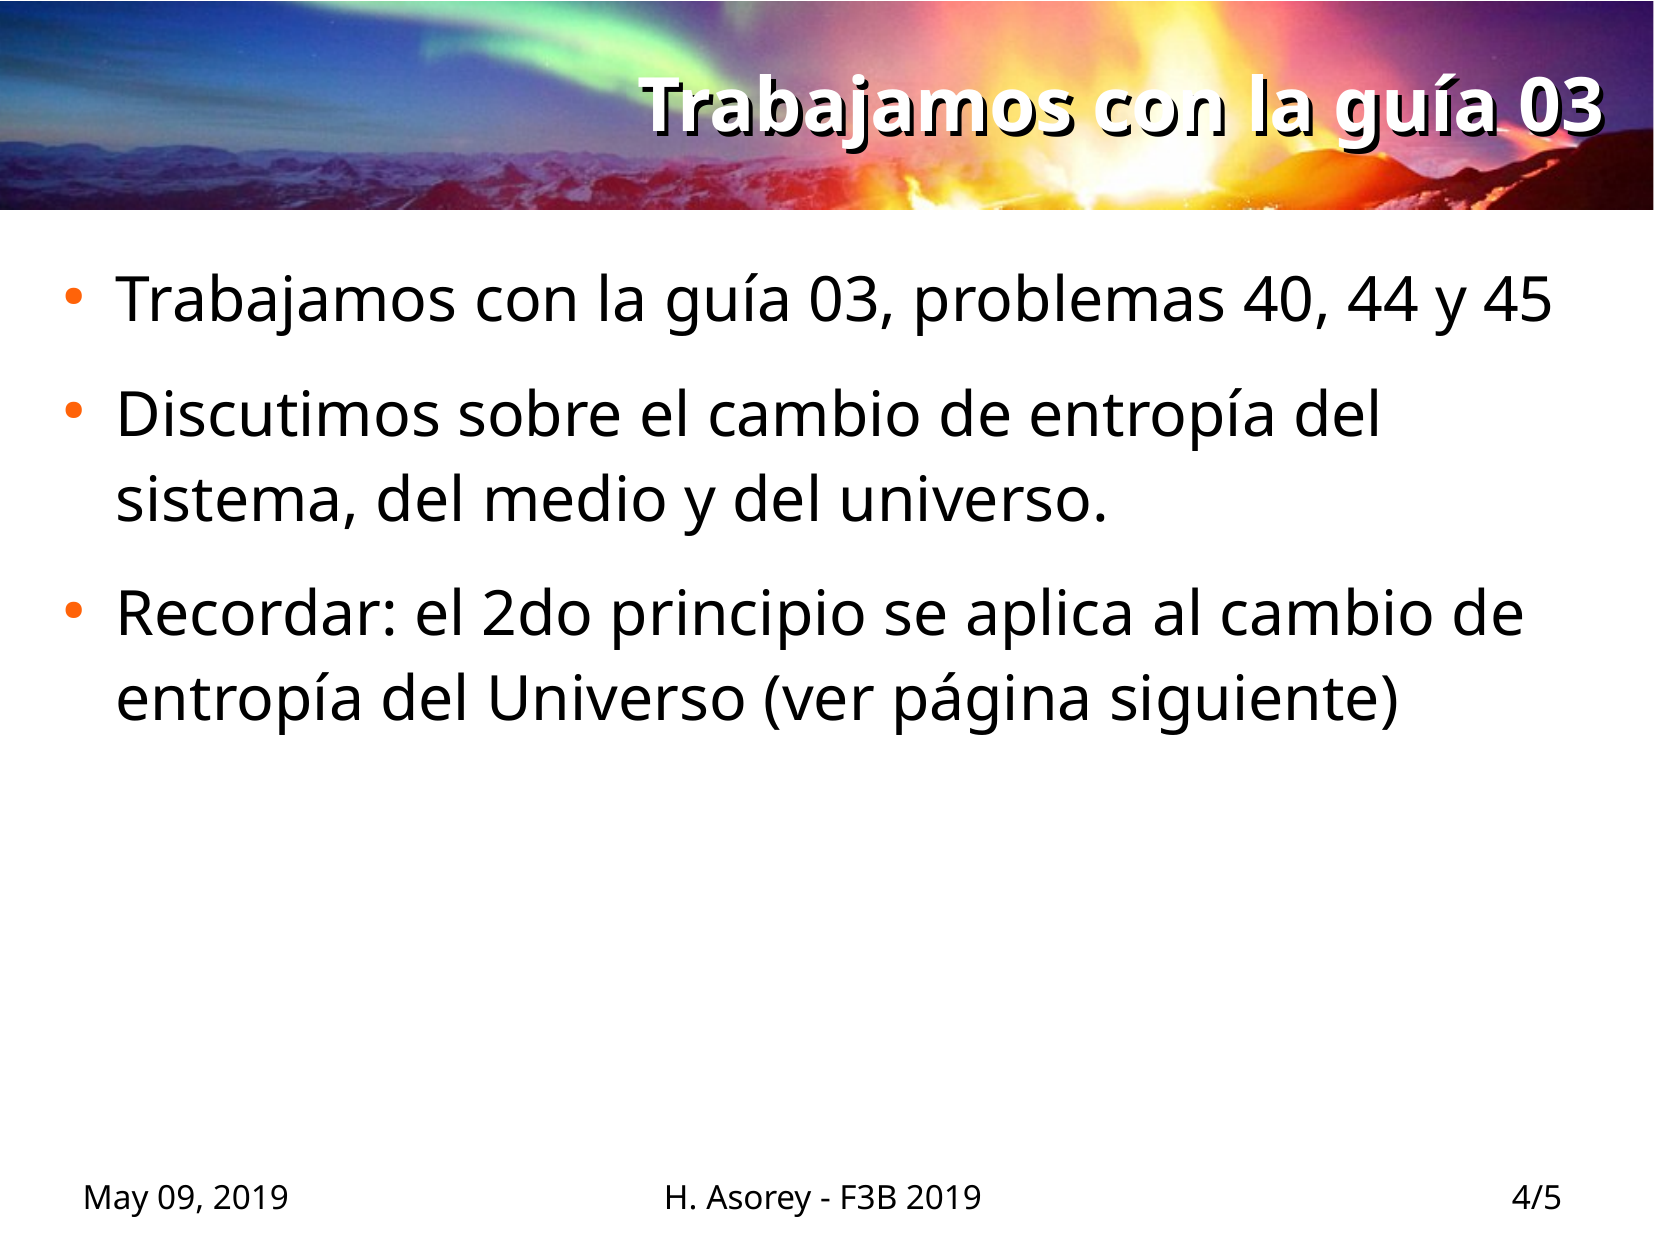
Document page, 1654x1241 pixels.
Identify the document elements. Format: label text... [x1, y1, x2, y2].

picture [0, 1, 1654, 210]
title Trabajamos con la guía 03 [45, 15, 1606, 191]
list Trabajamos con la guía 03, problemas 40, 44 y 45 Discutimos sobre el cambio de entropía del sistema, del medio y del universo. Recordar: el 2do principio se aplica al cambio de entropía del Universo (ver página siguiente) [45, 255, 1606, 1156]
